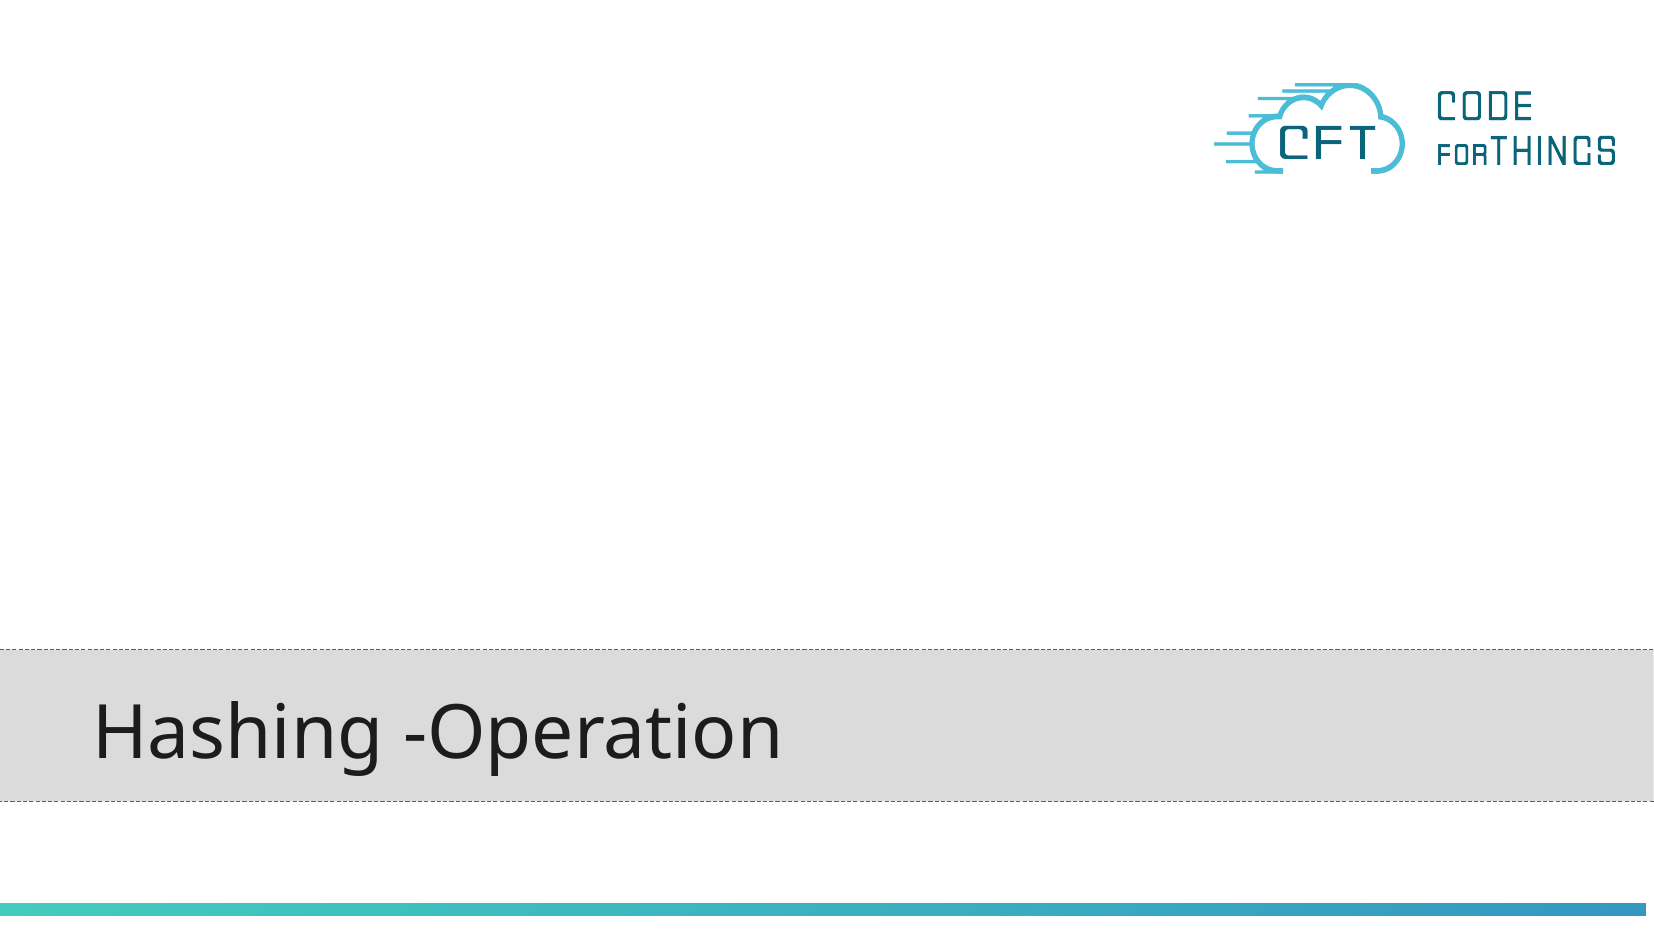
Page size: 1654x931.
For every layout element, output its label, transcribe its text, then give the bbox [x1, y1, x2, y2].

title Hashing -Operation [53, 651, 1542, 807]
picture [1214, 83, 1615, 174]
